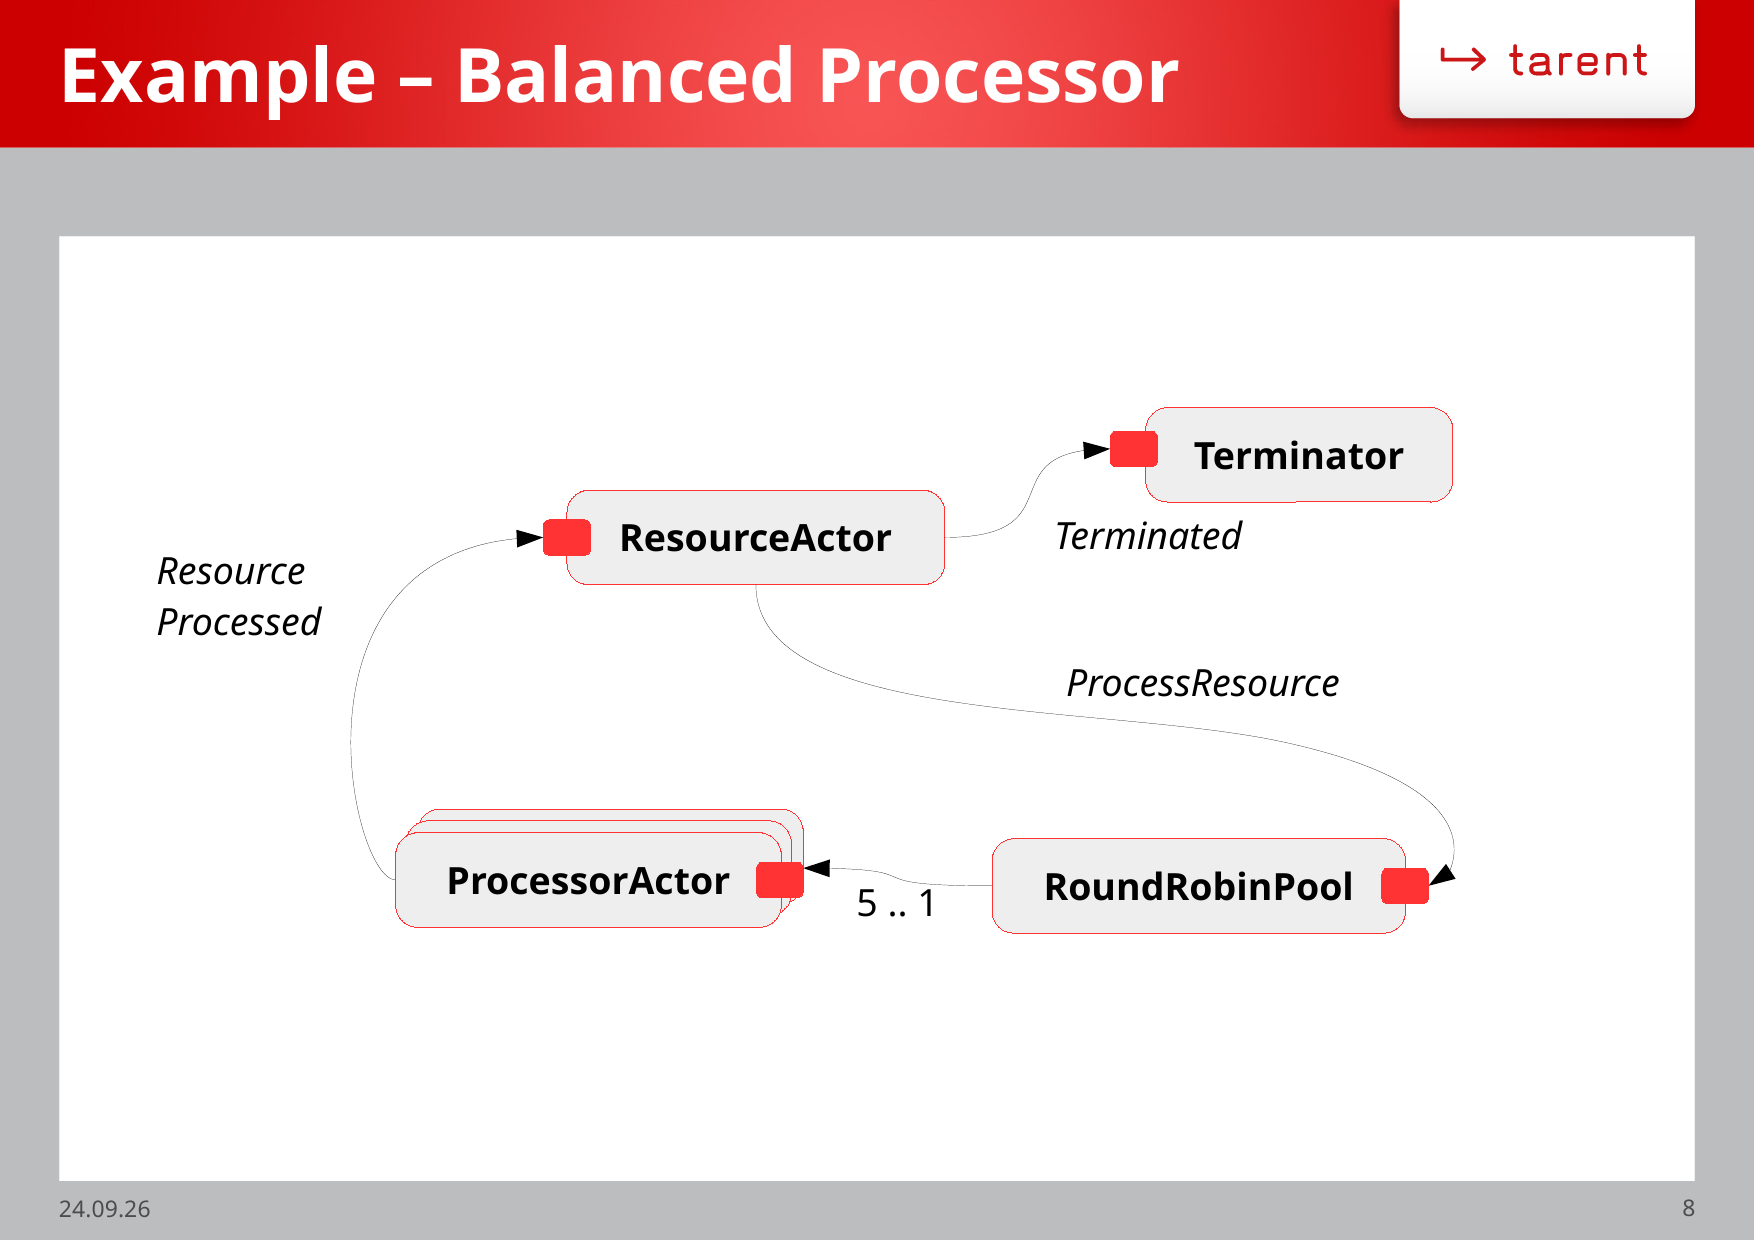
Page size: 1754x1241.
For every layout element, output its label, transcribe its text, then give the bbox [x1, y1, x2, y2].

text_box Resource Processed [141, 537, 390, 644]
text_box Terminator [1145, 407, 1453, 503]
text_box [1381, 868, 1429, 904]
text_box ProcessResource [1051, 649, 1489, 720]
text_box ResourceActor [566, 490, 945, 585]
title Example – Balanced Processor [58, 0, 1638, 177]
text_box Terminated [1039, 501, 1359, 573]
text_box [1110, 431, 1158, 467]
text_box [543, 519, 591, 556]
text_box ProcessorActor [395, 832, 782, 928]
text_box RoundRobinPool [992, 838, 1406, 934]
text_box [407, 809, 804, 913]
picture [0, 0, 1754, 1240]
